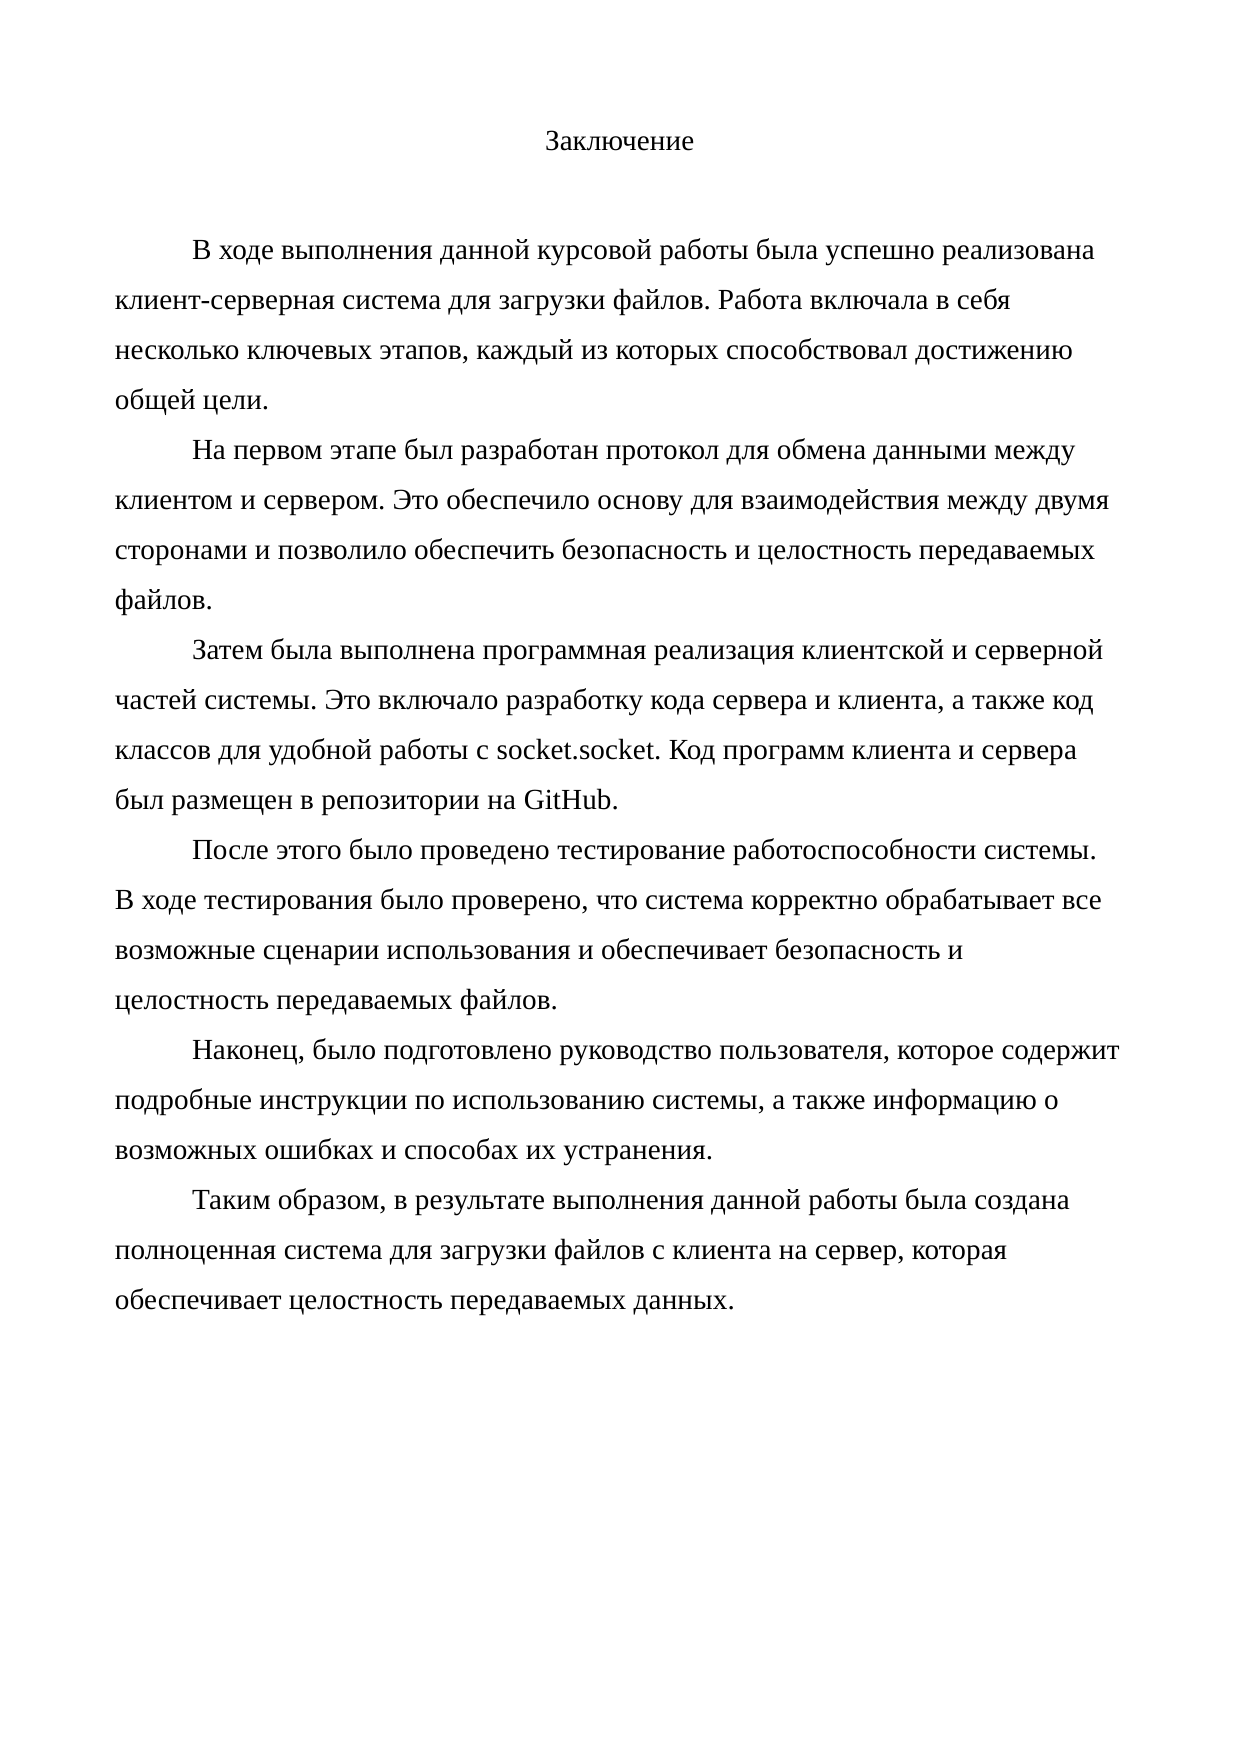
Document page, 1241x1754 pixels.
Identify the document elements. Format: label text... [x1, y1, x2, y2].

text_box Заключение [543, 121, 696, 148]
text_box В ходе выполнения данной курсовой работы была успешно реализована клиент-серверная система для загрузки файлов. Работа включала в себя несколько ключевых этапов, каждый из которых способствовал достижению общей цели. На первом этапе был разработан протокол для обмена данными между клиентом и сервером. Это обеспечило основу для взаимодействия между двумя сторонами и позволило обеспечить безопасность и целостность передаваемых файлов. Затем была выполнена программная реализация клиентской и серверной частей системы. Это включало разработку кода сервера и клиента, а также код классов для удобной работы с socket.socket. Код программ клиента и сервера был размещен в репозитории на GitHub. После этого было проведено тестирование работоспособности системы. В ходе тестирования было проверено, что система корректно обрабатывает все возможные сценарии использования и обеспечивает безопасность и целостность передаваемых файлов. Наконец, было подготовлено руководство пользователя, которое содержит подробные инструкции по использованию системы, а также информацию о возможных ошибках и способах их устранения. Таким образом, в результате выполнения данной работы была создана полноценная система для загрузки файлов с клиента на сервер, которая обеспечивает целостность передаваемых данных. [115, 215, 1121, 1305]
